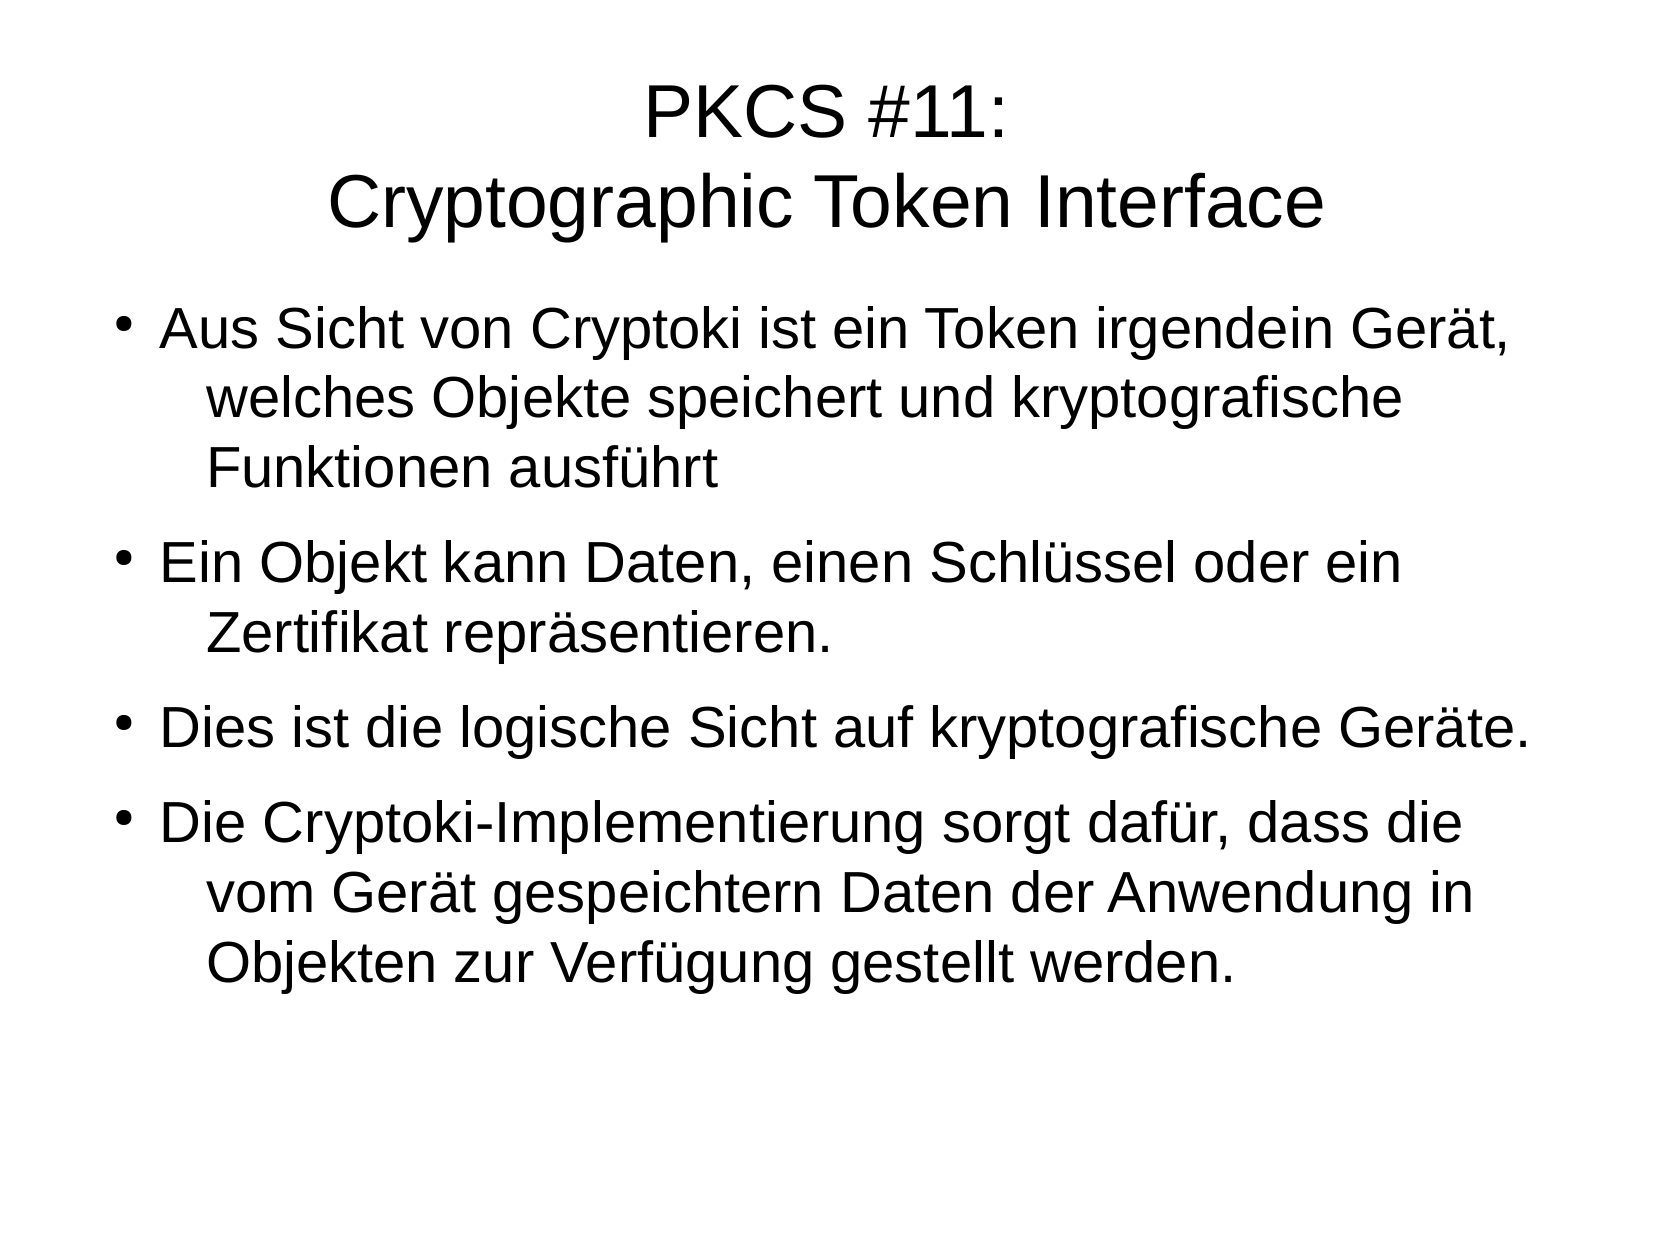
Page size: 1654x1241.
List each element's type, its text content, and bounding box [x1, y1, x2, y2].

list Aus Sicht von Cryptoki ist ein Token irgendein Gerät, welches Objekte speichert und kryptografische Funktionen ausführt Ein Objekt kann Daten, einen Schlüssel oder ein Zertifikat repräsentieren. Dies ist die logische Sicht auf kryptografische Geräte. Die Cryptoki-Implementierung sorgt dafür, dass die vom Gerät gespeichtern Daten der Anwendung in Objekten zur Verfügung gestellt werden. [82, 290, 1571, 1010]
title PKCS #11: Cryptographic Token Interface [82, 49, 1571, 257]
